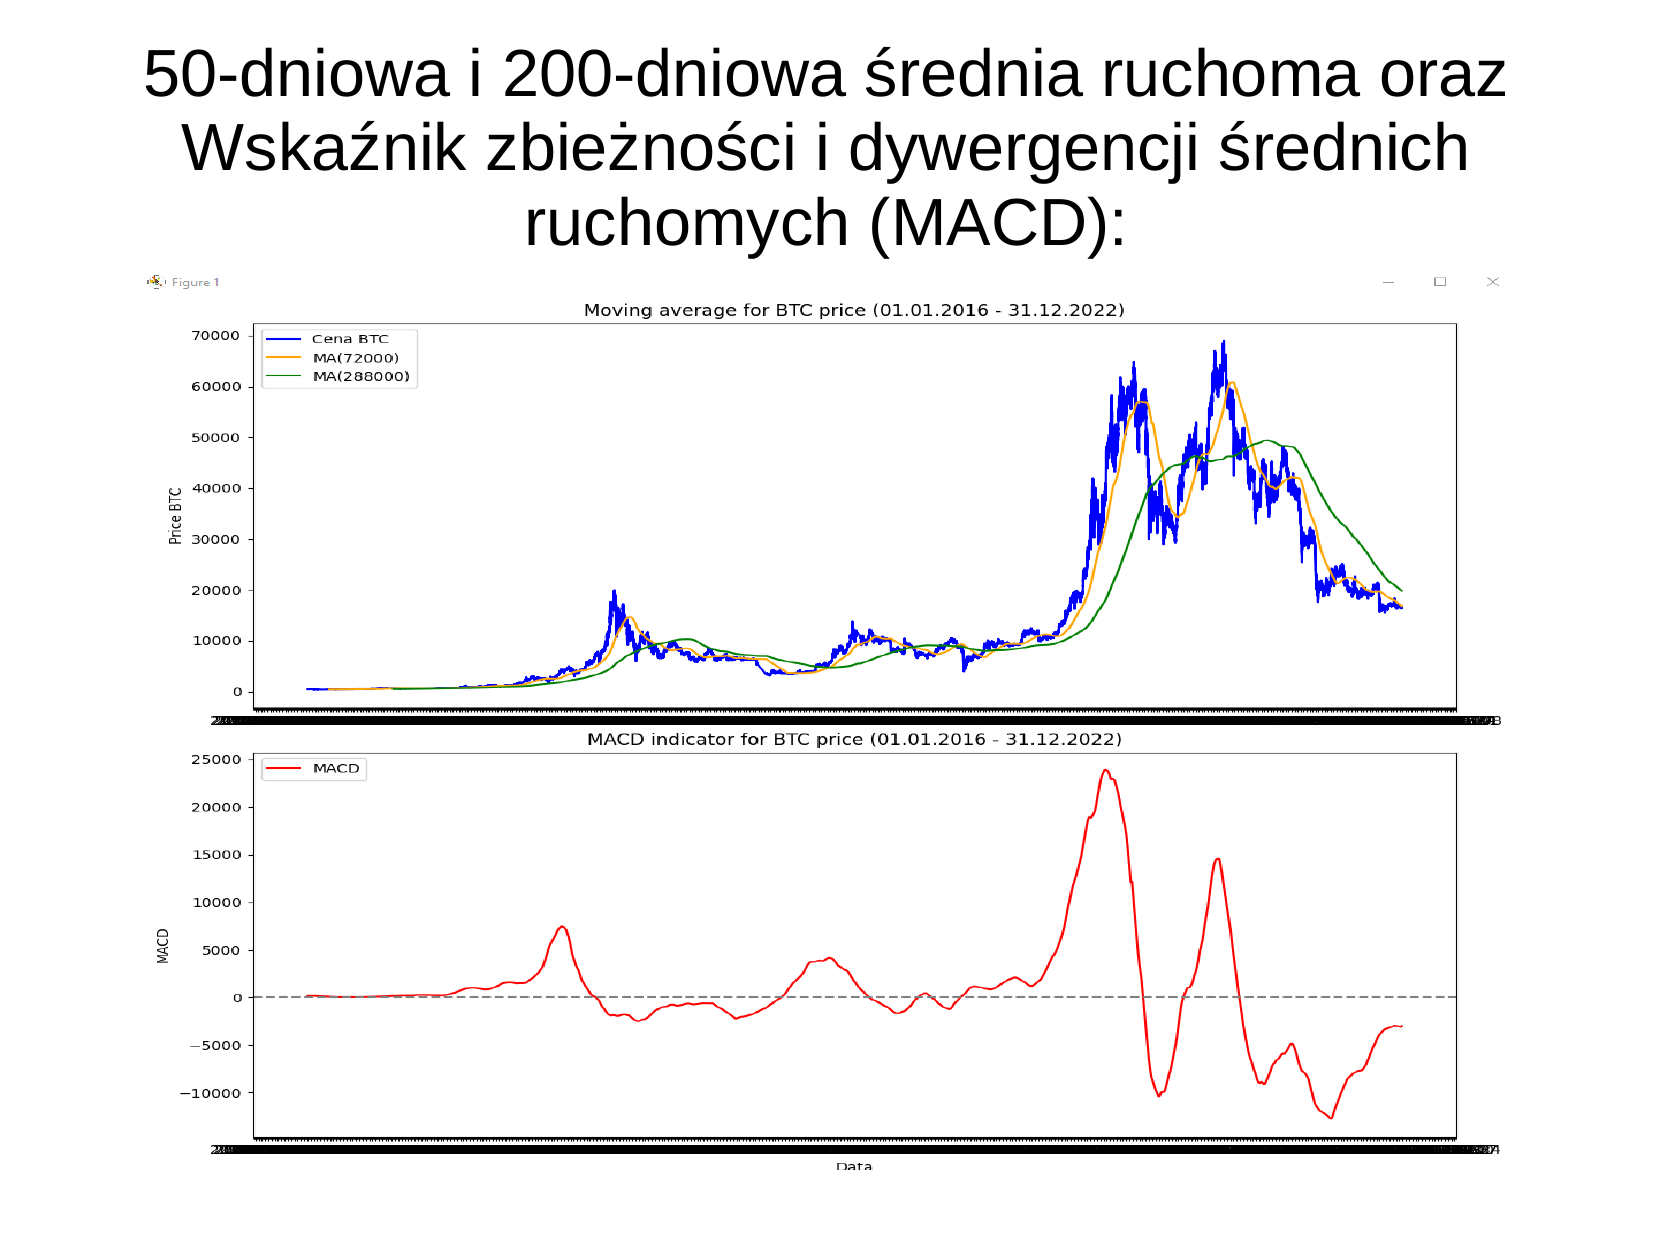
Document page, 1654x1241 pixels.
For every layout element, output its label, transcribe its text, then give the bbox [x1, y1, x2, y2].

title 50-dniowa i 200-dniowa średnia ruchoma oraz Wskaźnik zbieżności i dywergencji średnich ruchomych (MACD): [82, 35, 1571, 260]
picture [141, 271, 1512, 1170]
